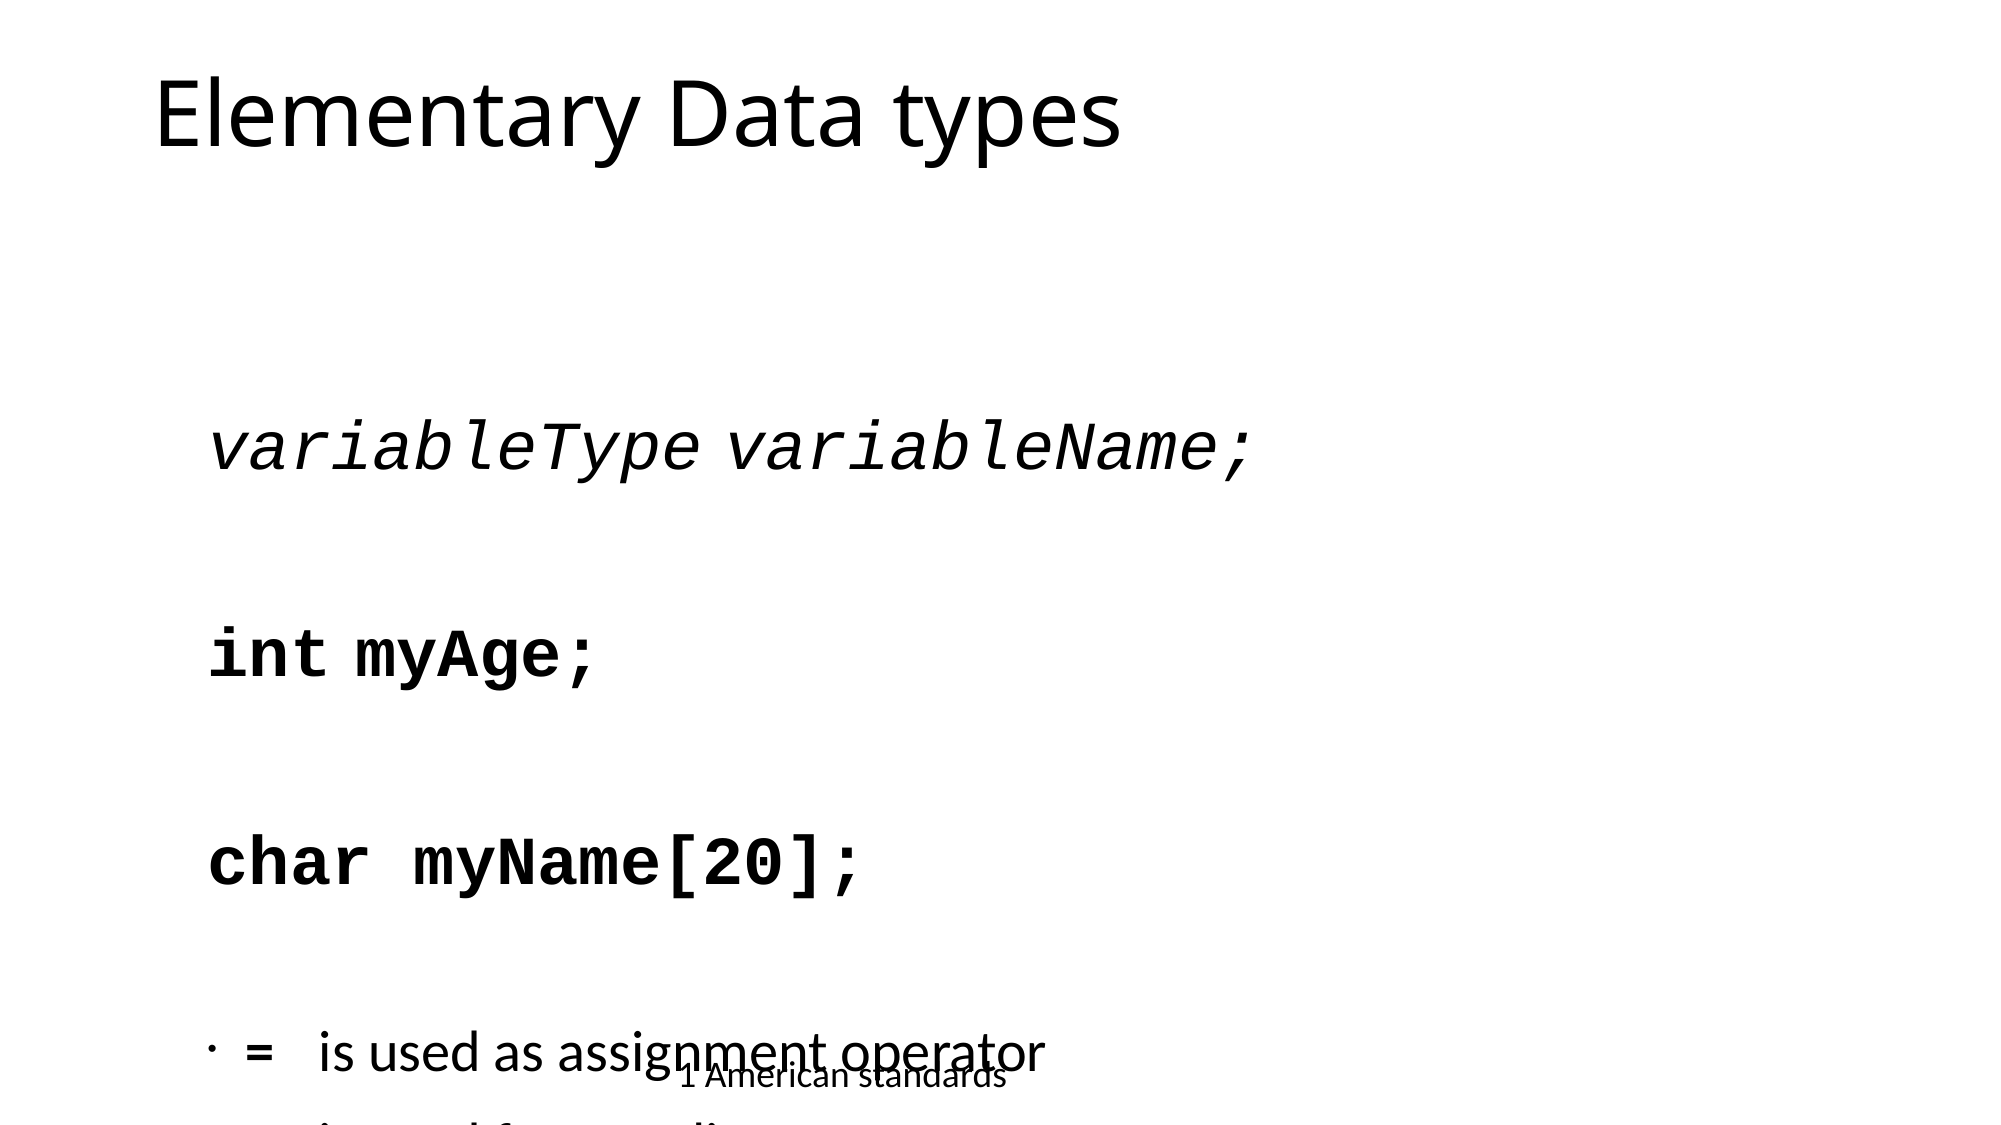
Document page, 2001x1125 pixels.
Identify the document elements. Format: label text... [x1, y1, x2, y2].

title Elementary Data types [137, 59, 1863, 278]
list variableType variableName; int myAge; char myName[20]; = is used as assignment operator == is used for equality BEWARE of getting them confused!! [192, 303, 1918, 1017]
footer 1 American standards [662, 1042, 1338, 1103]
